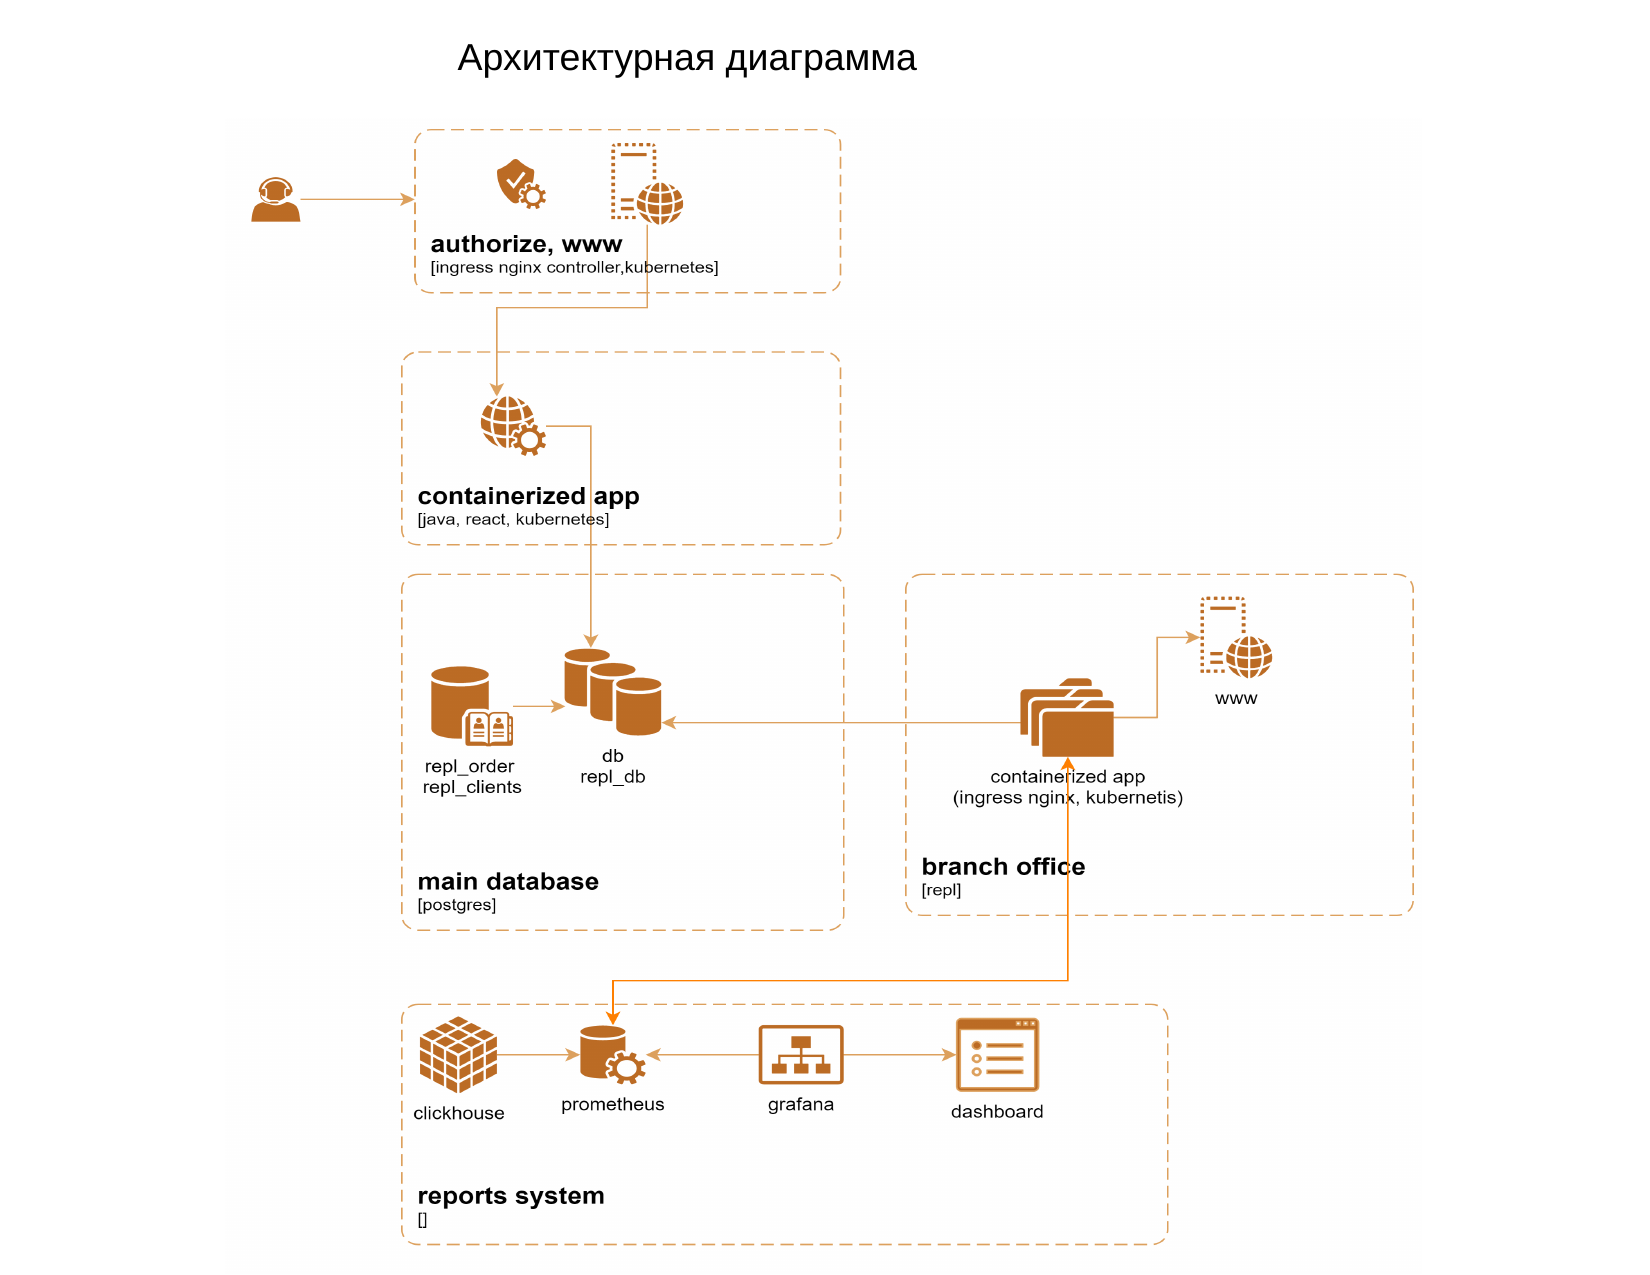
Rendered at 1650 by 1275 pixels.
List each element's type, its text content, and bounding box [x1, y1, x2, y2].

picture [225, 118, 1422, 1275]
text_box <slide-name> [442, 29, 1152, 87]
